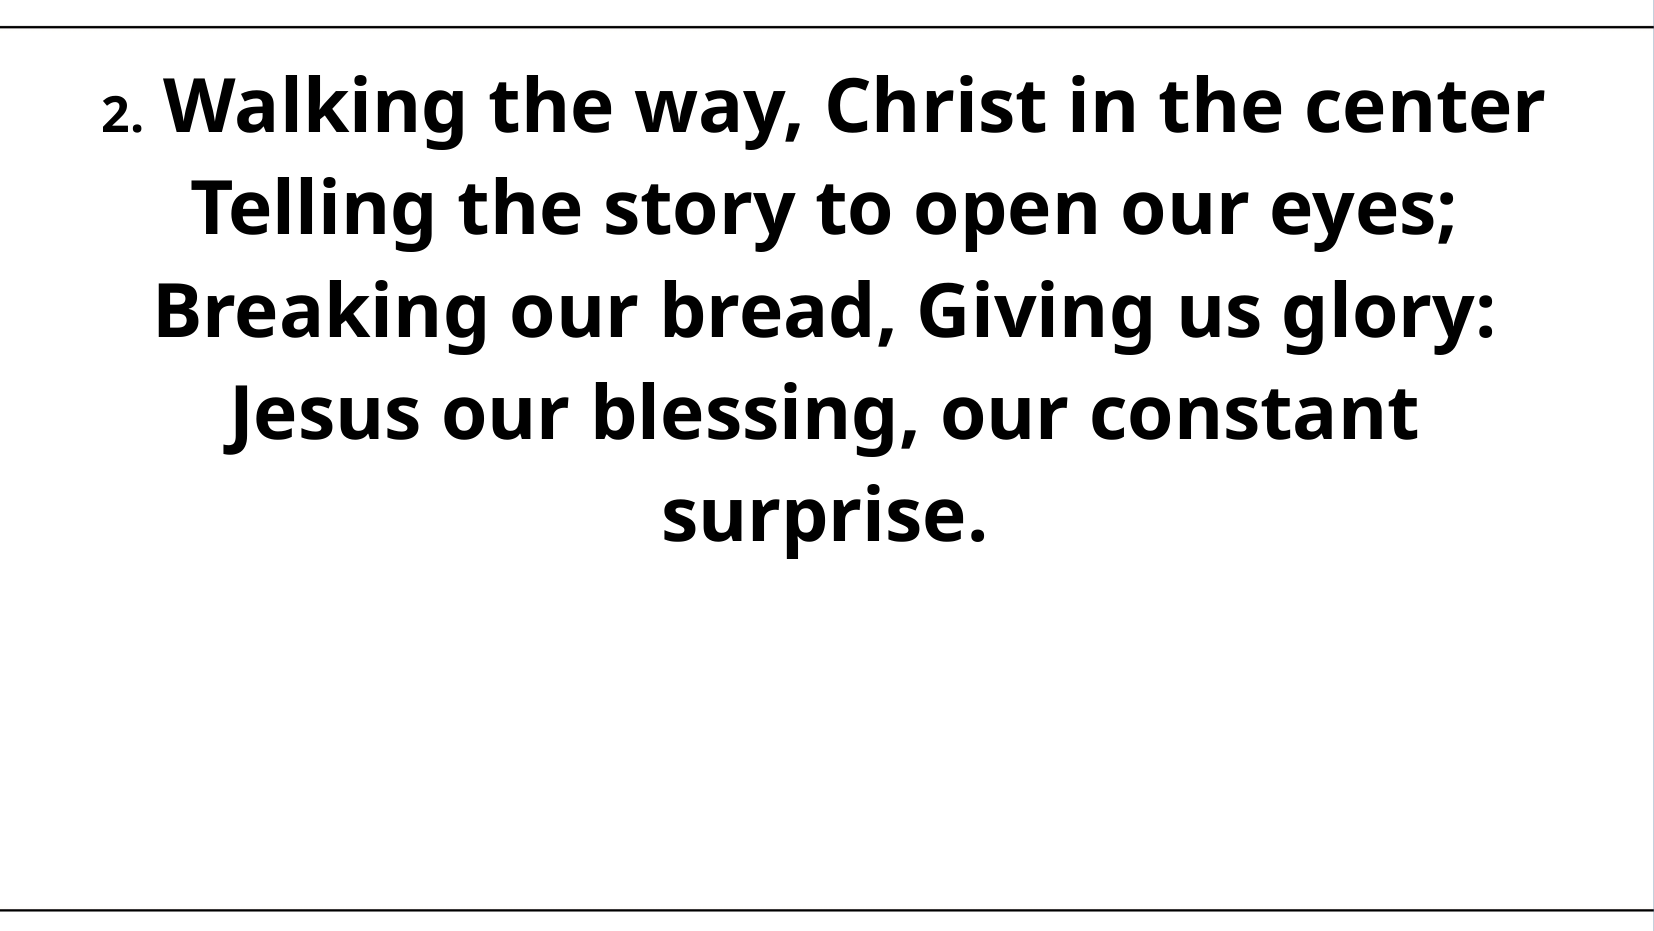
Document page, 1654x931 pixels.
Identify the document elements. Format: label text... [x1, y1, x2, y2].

picture [0, 0, 1654, 931]
text_box 2. Walking the way, Christ in the center Telling the story to open our eyes; Breaking our bread, Giving us glory: Jesus our blessing, our constant surprise. [75, 45, 1576, 481]
